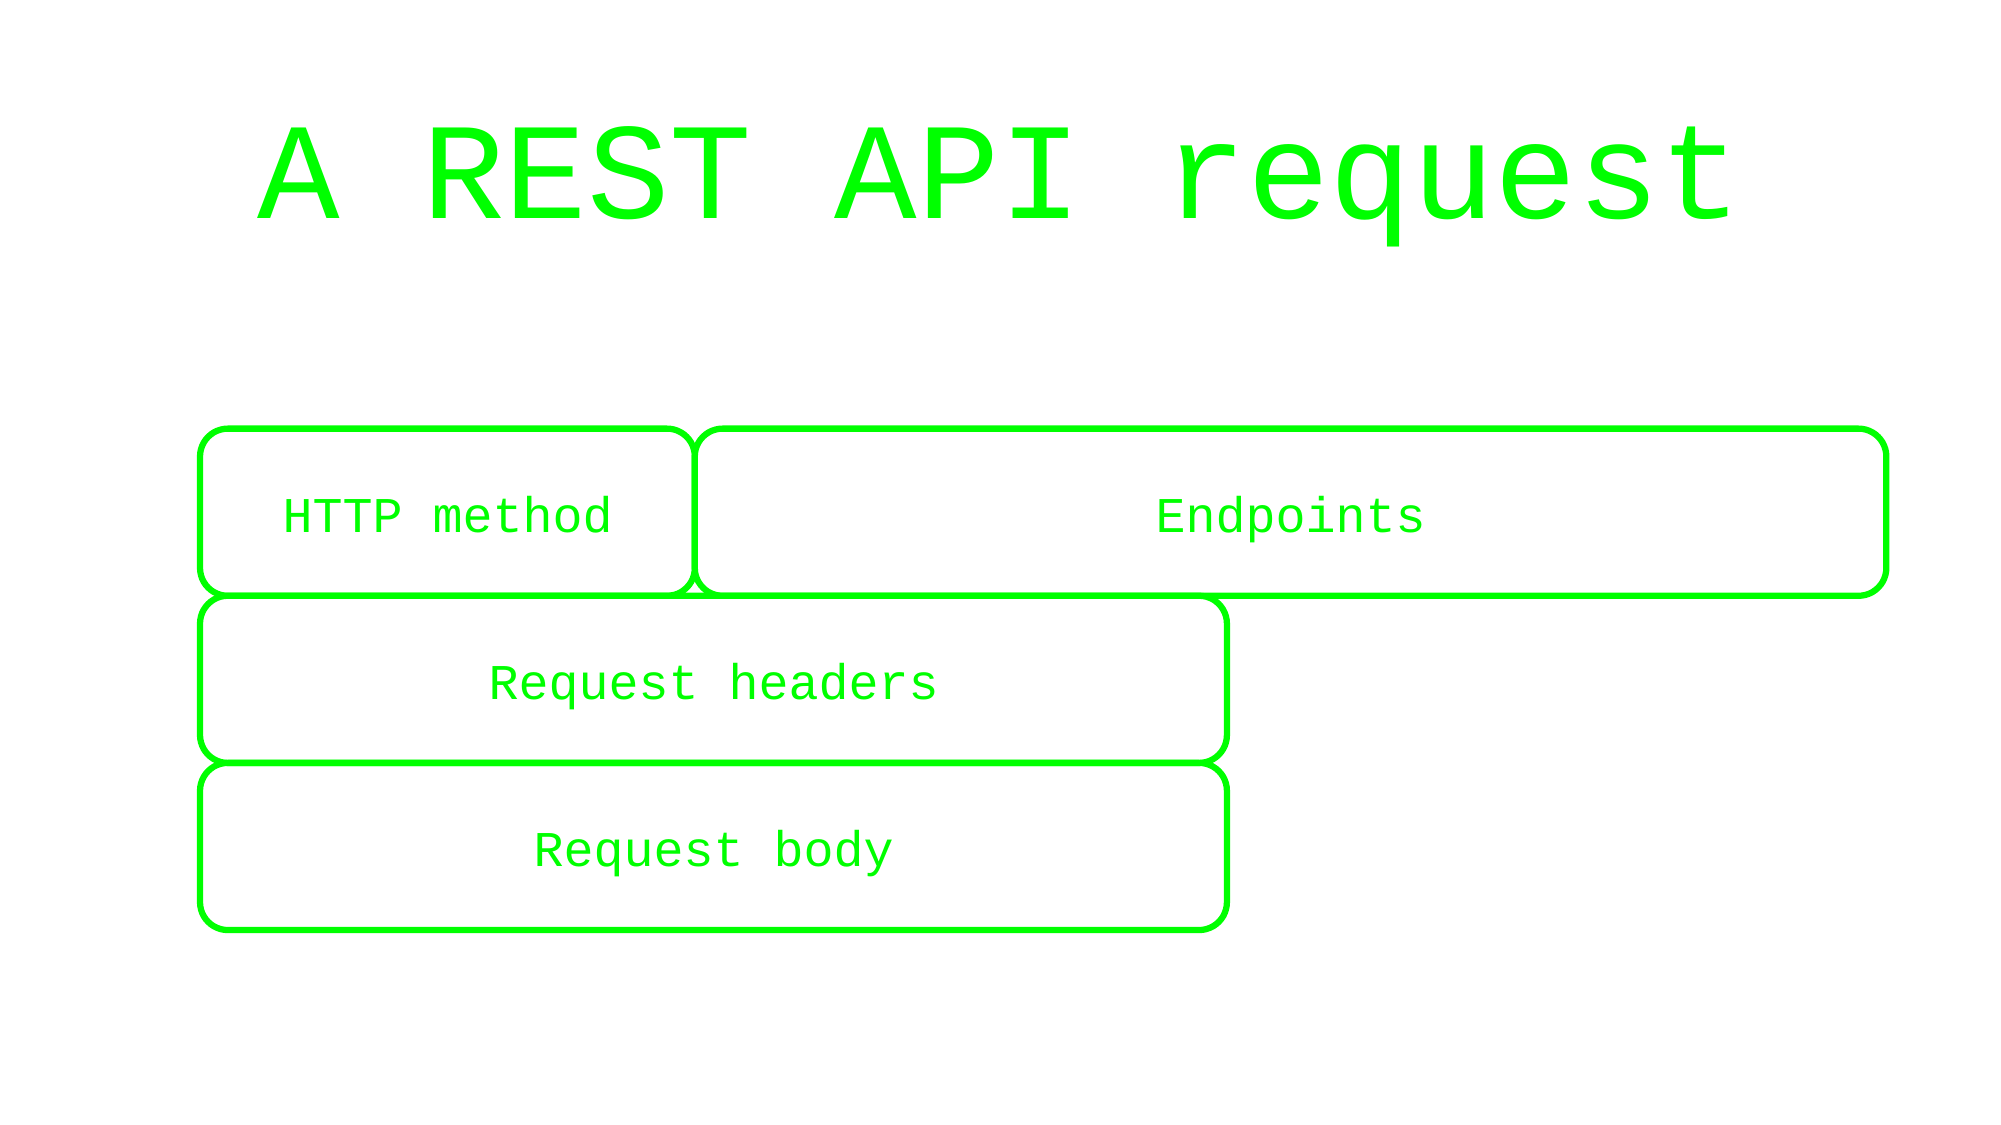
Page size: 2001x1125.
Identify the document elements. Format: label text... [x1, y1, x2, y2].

text_box A REST API request [0, 73, 2000, 256]
text_box Request body [200, 762, 1227, 931]
text_box Endpoints [694, 428, 1887, 596]
text_box Request headers [200, 595, 1227, 763]
text_box HTTP method [200, 428, 695, 596]
